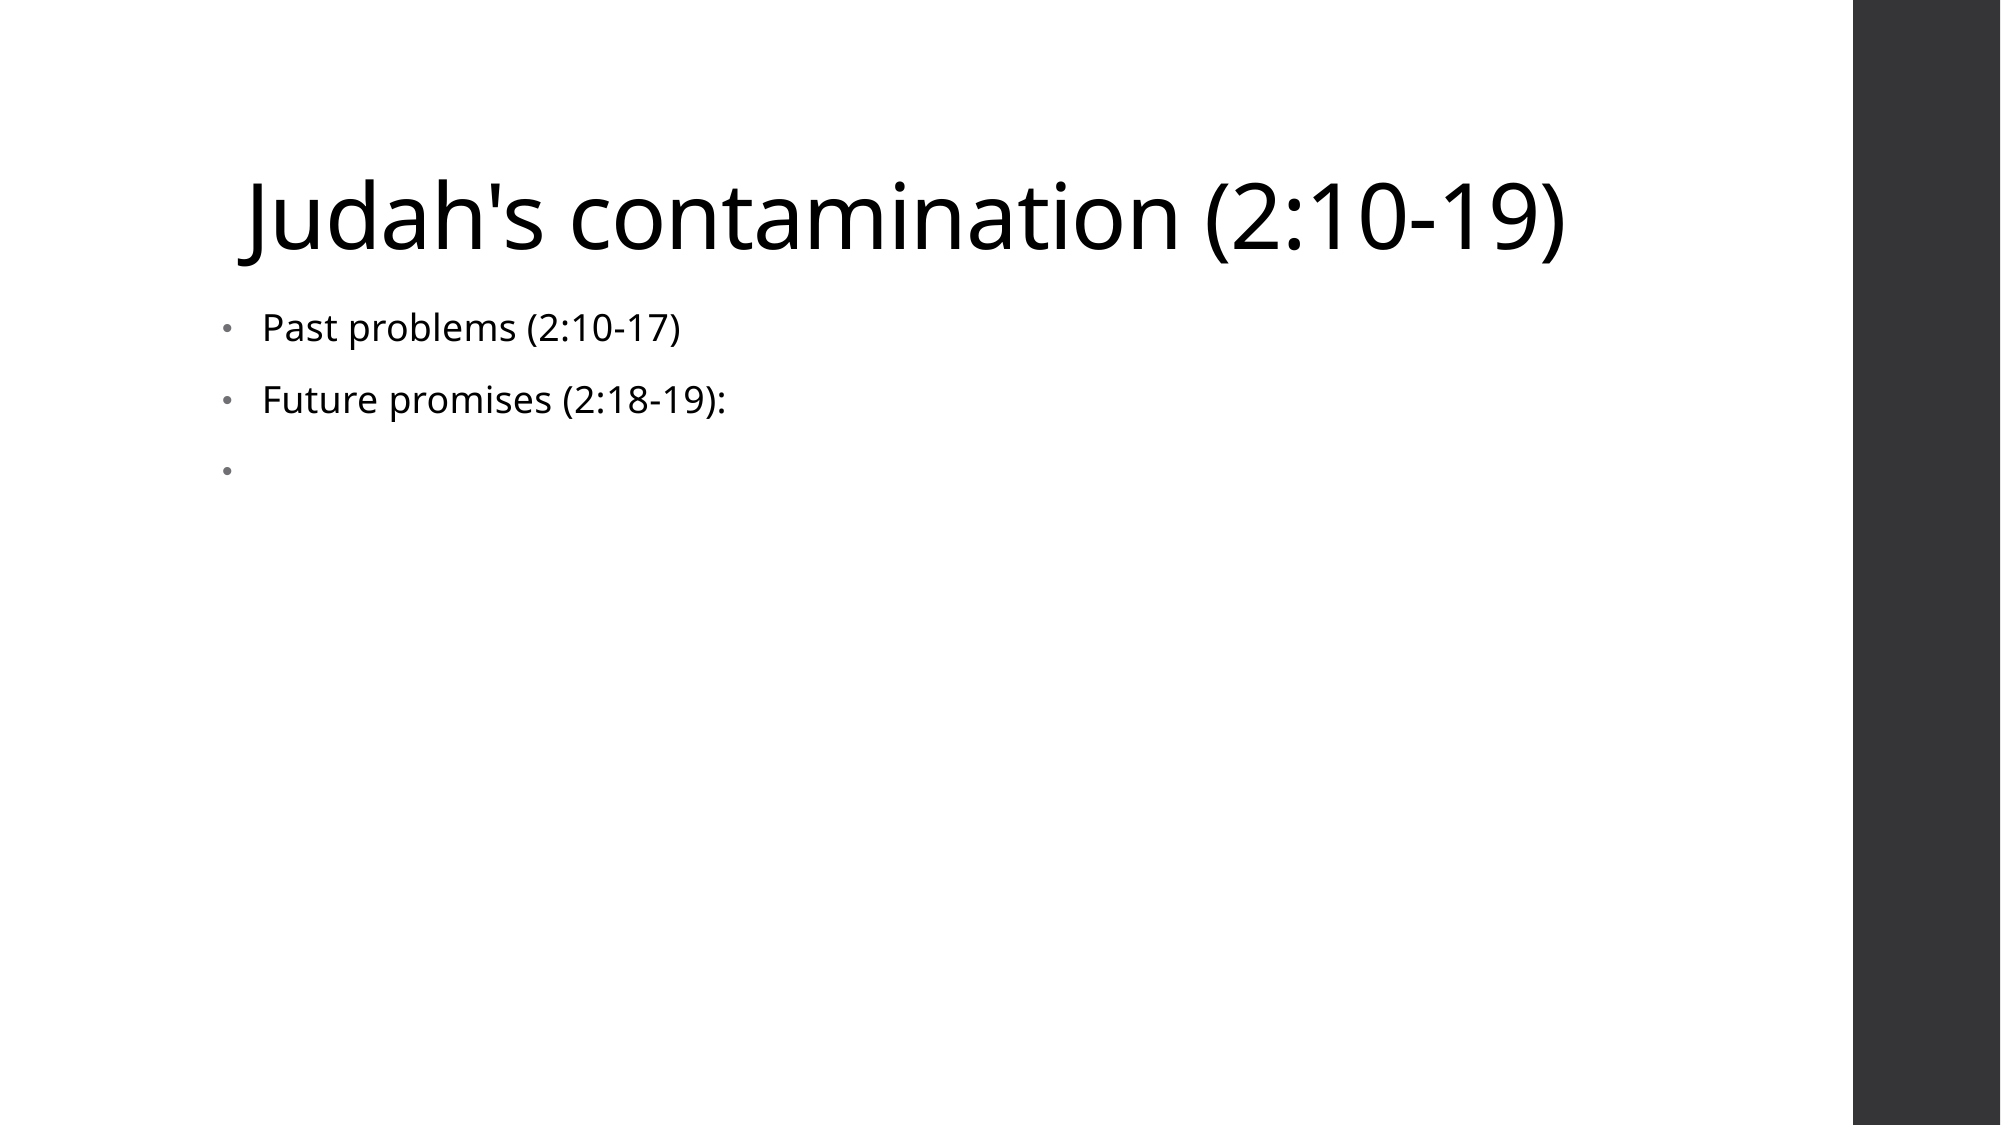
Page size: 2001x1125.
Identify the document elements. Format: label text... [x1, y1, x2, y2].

list Past problems (2:10-17) Future promises (2:18-19): [206, 299, 1617, 1014]
title Judah's contamination (2:10-19) [206, 60, 1797, 278]
